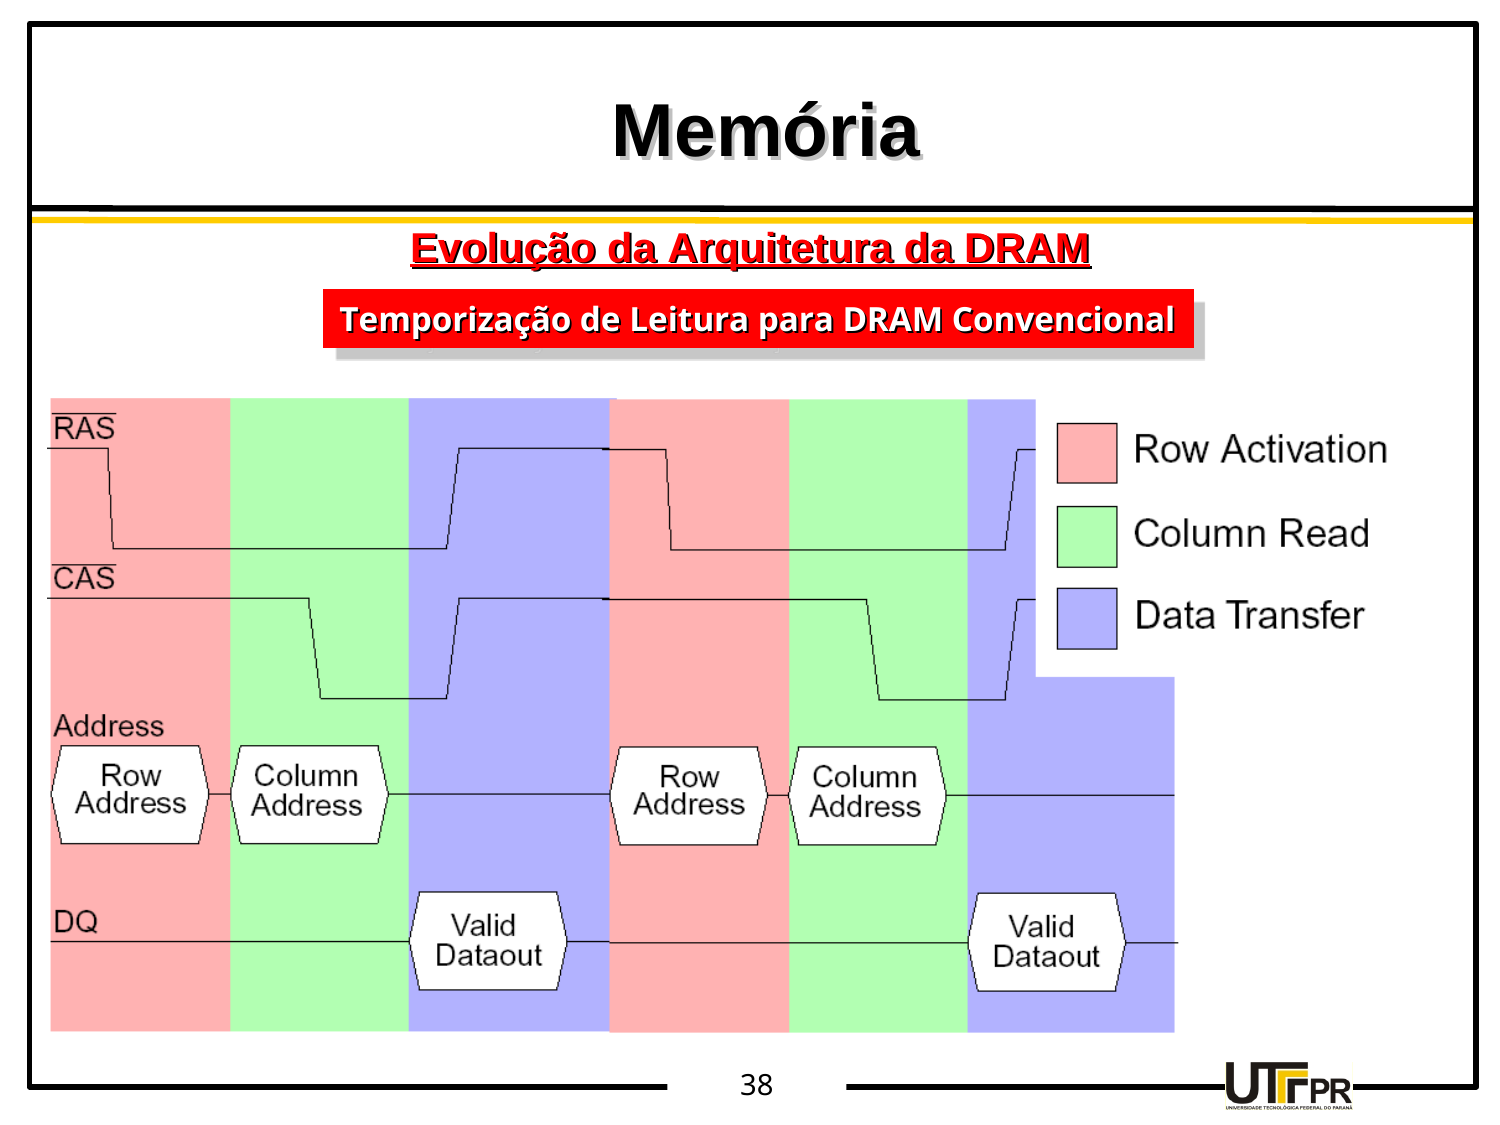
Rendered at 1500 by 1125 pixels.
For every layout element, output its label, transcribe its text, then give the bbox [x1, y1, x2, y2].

text_box Temporização de Leitura para DRAM Convencional [324, 290, 1192, 347]
picture [47, 397, 1394, 1034]
picture [1225, 1062, 1353, 1110]
text_box Memória [29, 29, 1477, 207]
list Evolução da Arquitetura da DRAM [72, 218, 1428, 988]
